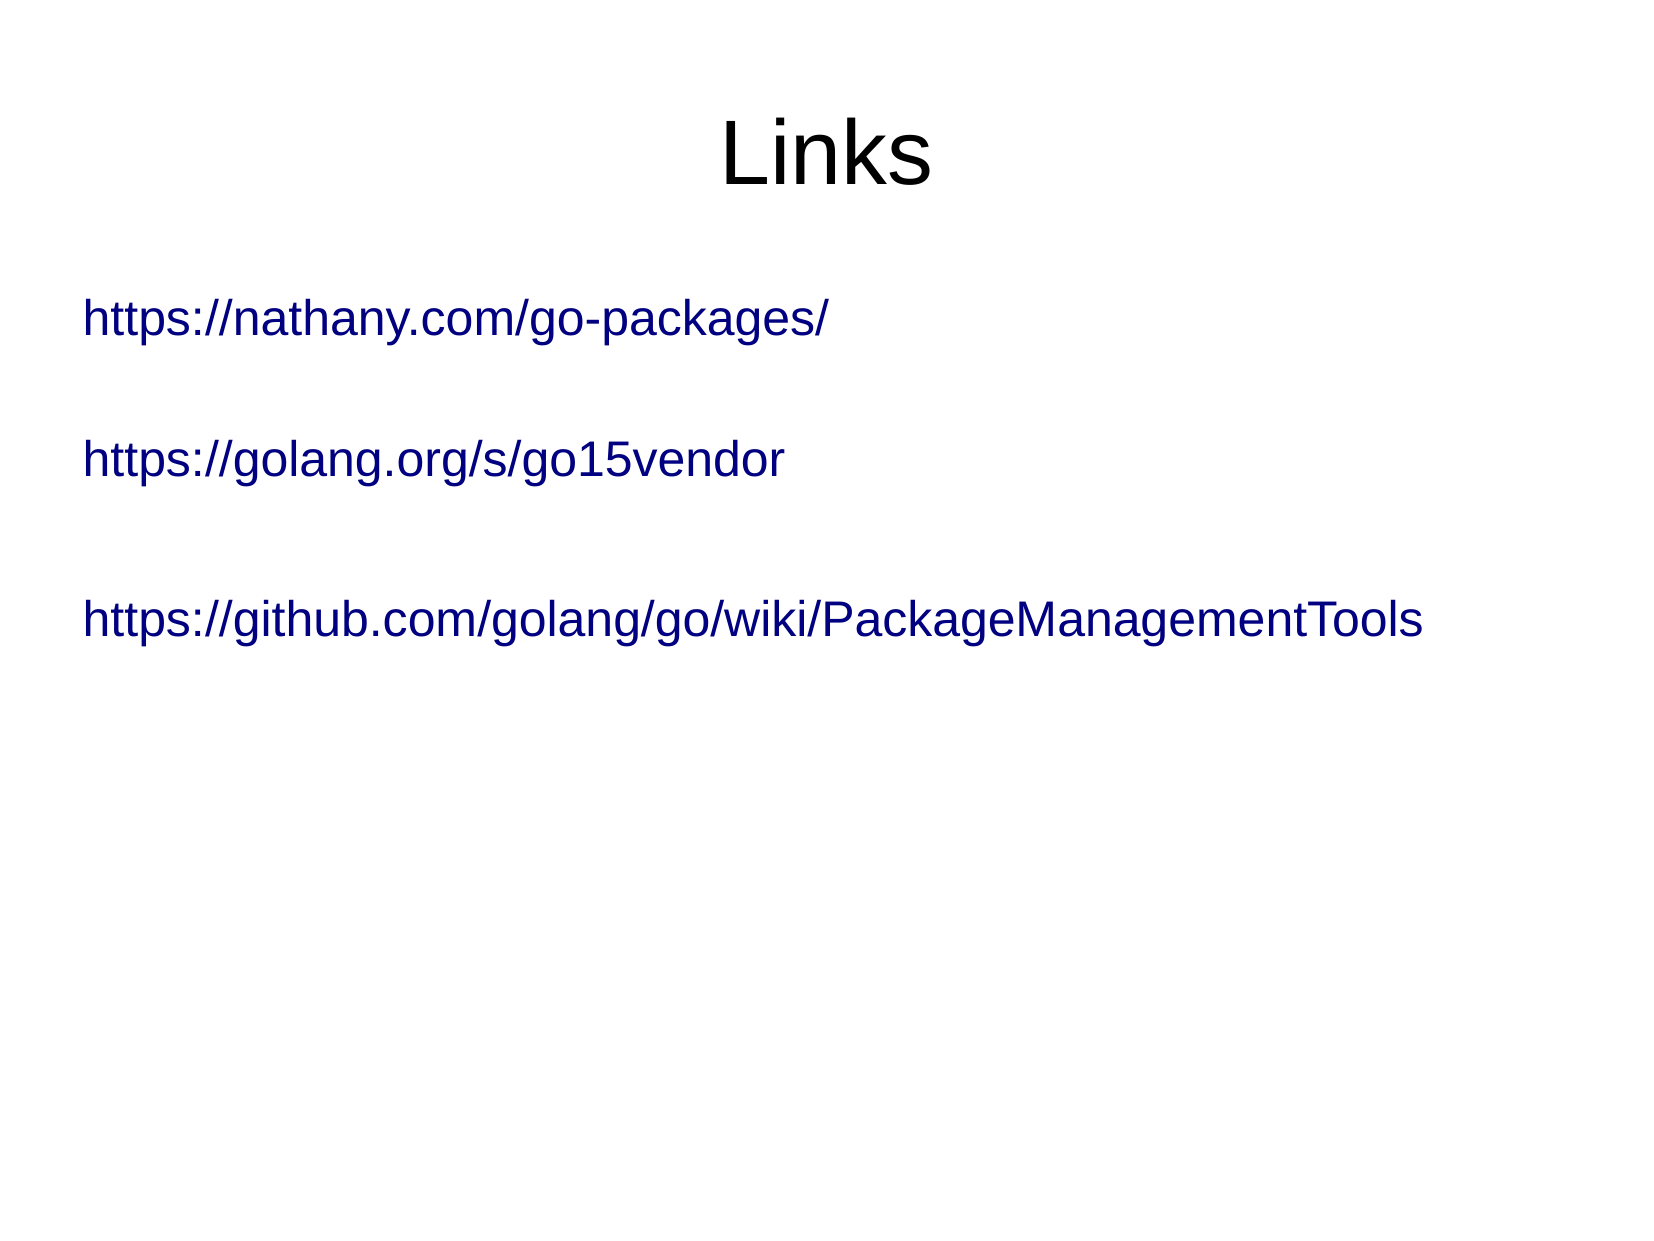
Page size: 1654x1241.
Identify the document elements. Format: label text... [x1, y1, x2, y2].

list https://nathany.com/go-packages/ https://golang.org/s/go15vendor https://github.com/golang/go/wiki/PackageManagementTools [82, 290, 1538, 1010]
title Links [82, 49, 1571, 257]
